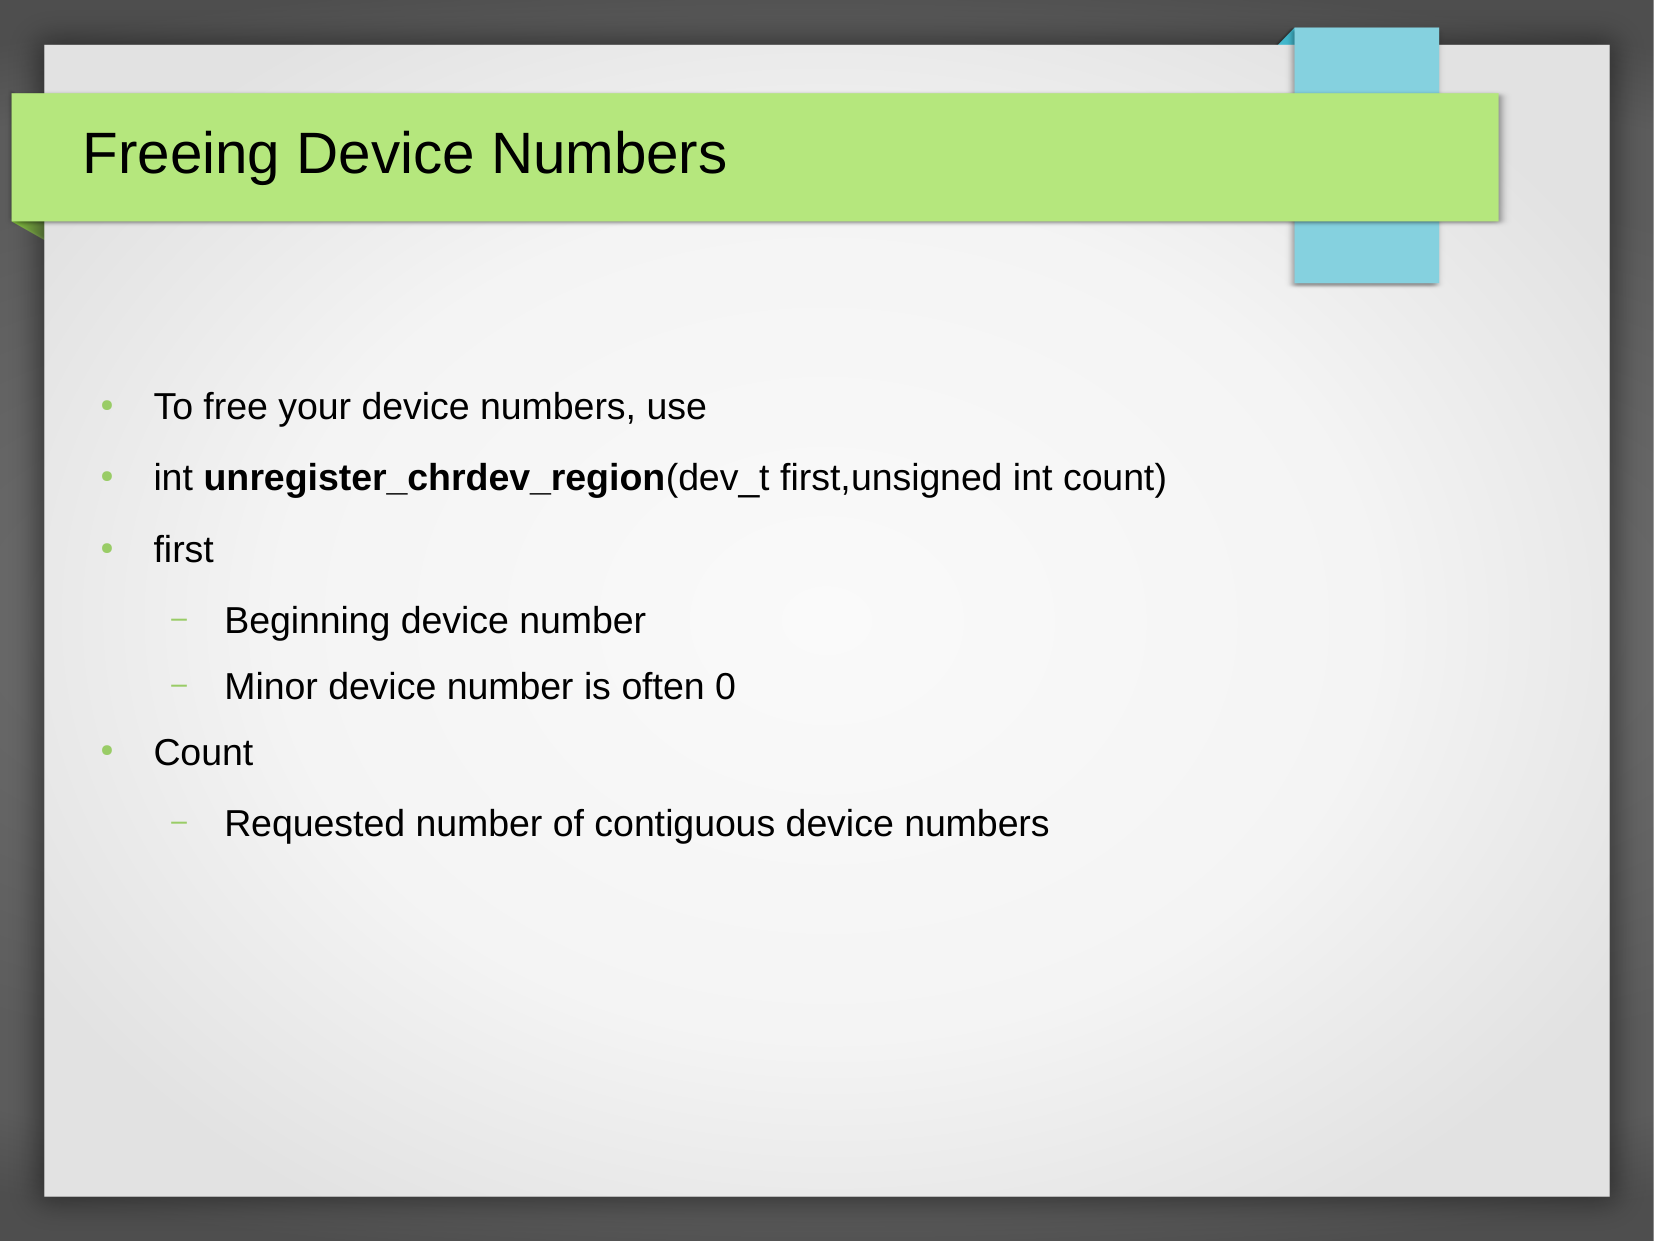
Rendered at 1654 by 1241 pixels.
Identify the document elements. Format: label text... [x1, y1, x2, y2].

list To free your device numbers, use int unregister_chrdev_region(dev_t first,unsigned int count) first Beginning device number Minor device number is often 0 Count Requested number of contiguous device numbers [82, 295, 1571, 1015]
title Freeing Device Numbers [82, 94, 1264, 213]
picture [0, 0, 1654, 1241]
